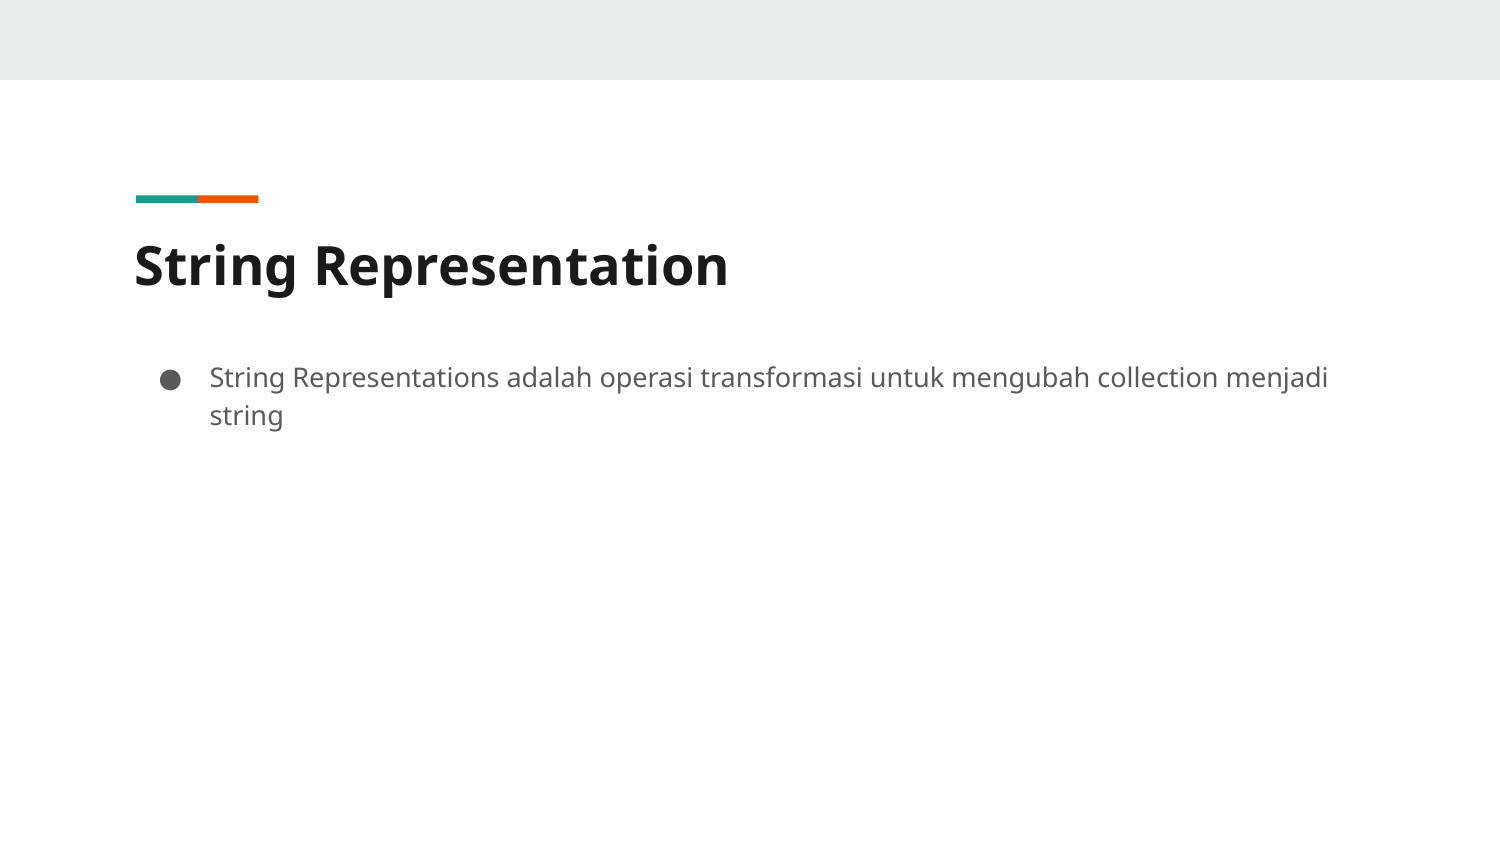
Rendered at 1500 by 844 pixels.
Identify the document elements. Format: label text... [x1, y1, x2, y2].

title String Representation [119, 216, 1381, 305]
list String Representations adalah operasi transformasi untuk mengubah collection menjadi string [119, 341, 1381, 712]
